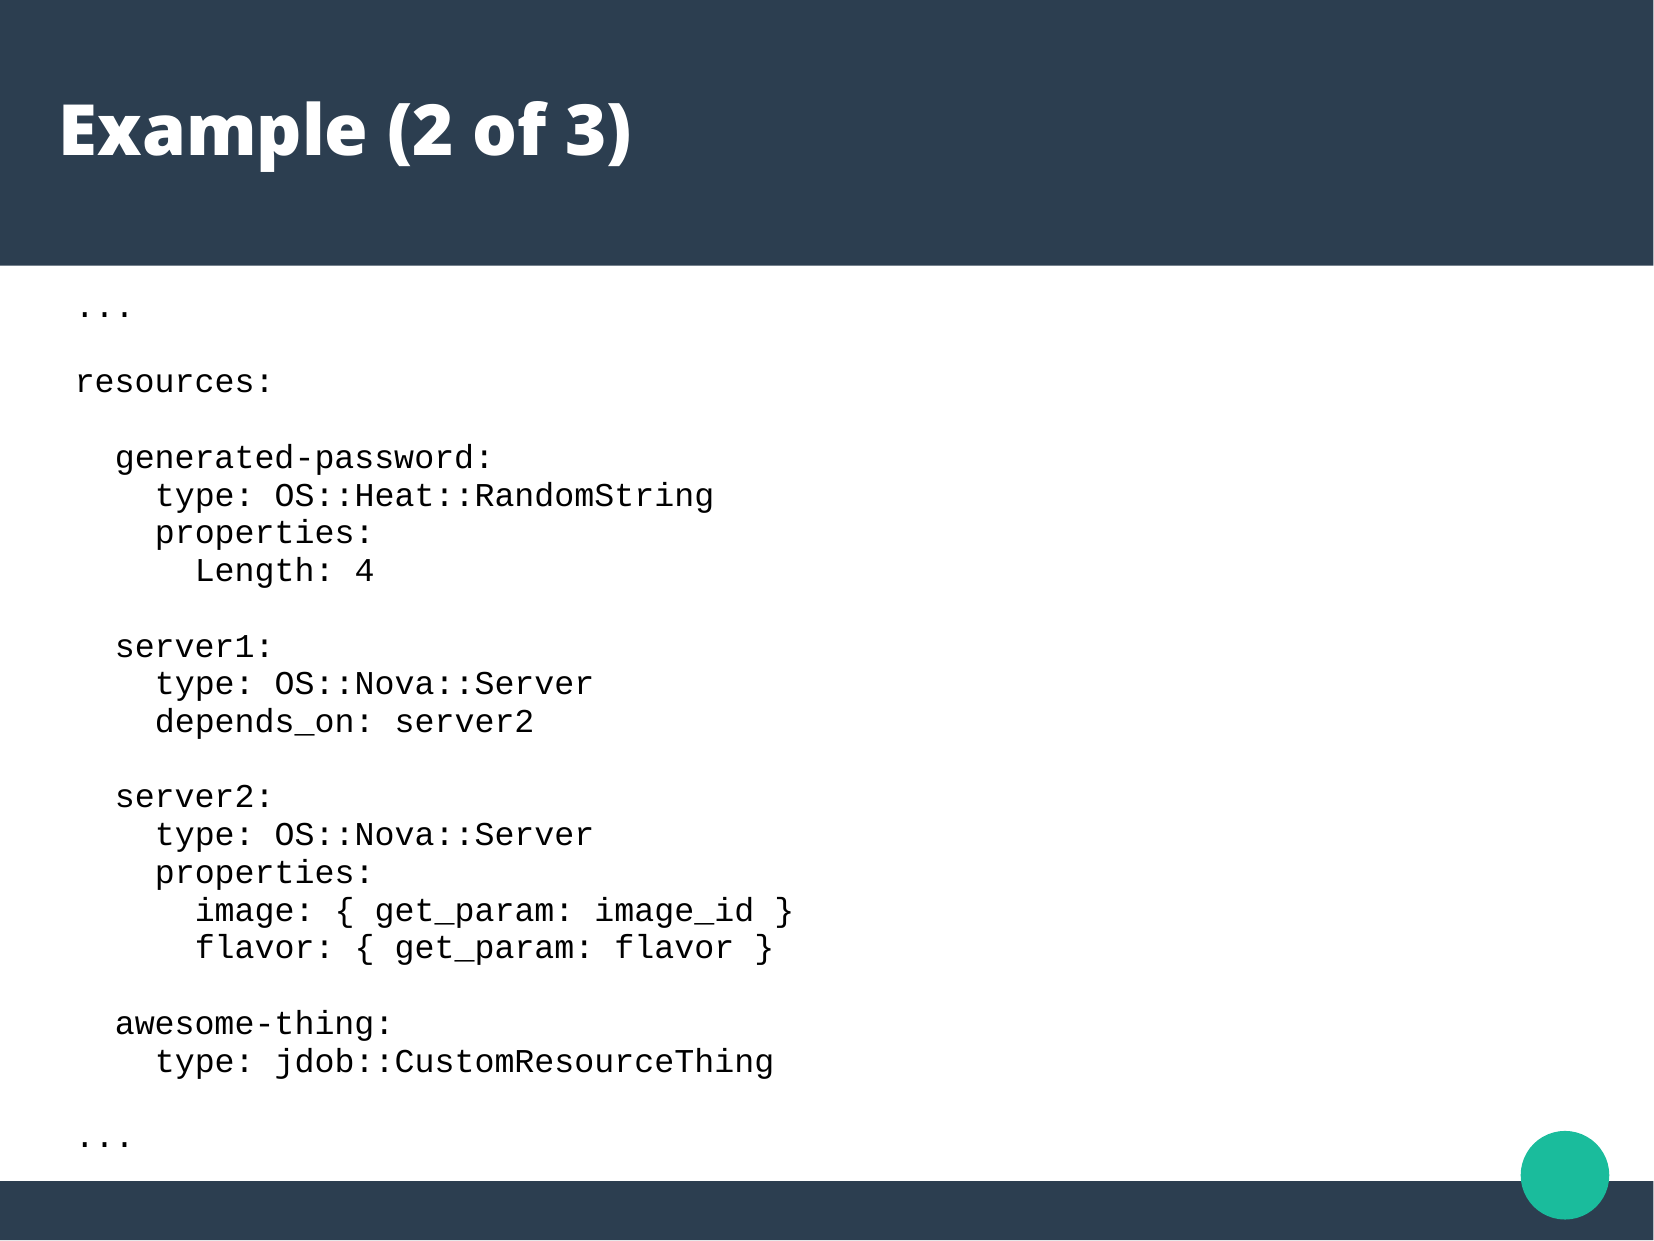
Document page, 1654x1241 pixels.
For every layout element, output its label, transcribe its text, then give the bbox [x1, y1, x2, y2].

title Example (2 of 3) [59, 49, 1595, 207]
text_box ... resources: generated-password: type: OS::Heat::RandomString properties: Length: 4 server1: type: OS::Nova::Server depends_on: server2 server2: type: OS::Nova::Server properties: image: { get_param: image_id } flavor: { get_param: flavor } awesome-thing: type: jdob::CustomResourceThing ... [60, 282, 1591, 1203]
